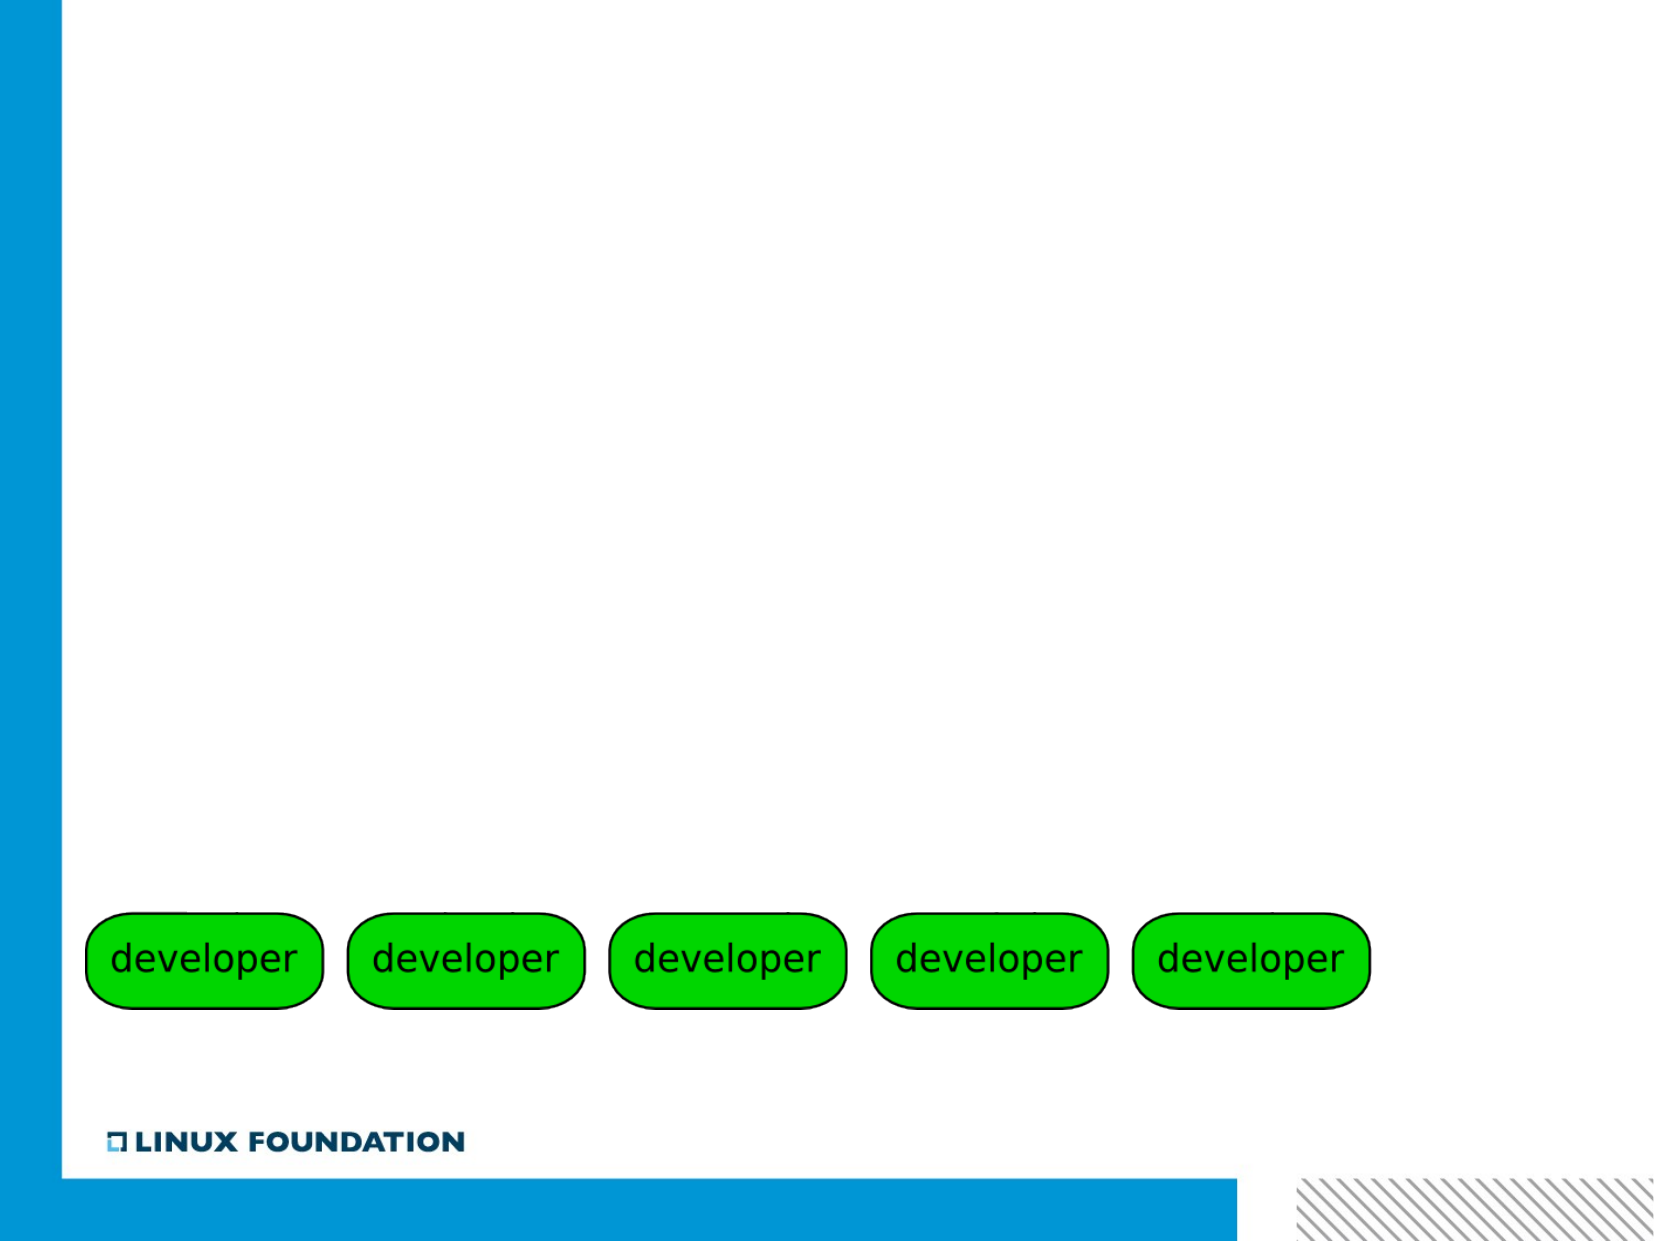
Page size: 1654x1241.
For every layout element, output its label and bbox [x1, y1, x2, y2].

picture [62, 0, 1654, 1241]
text_box [187, 24, 1642, 1037]
